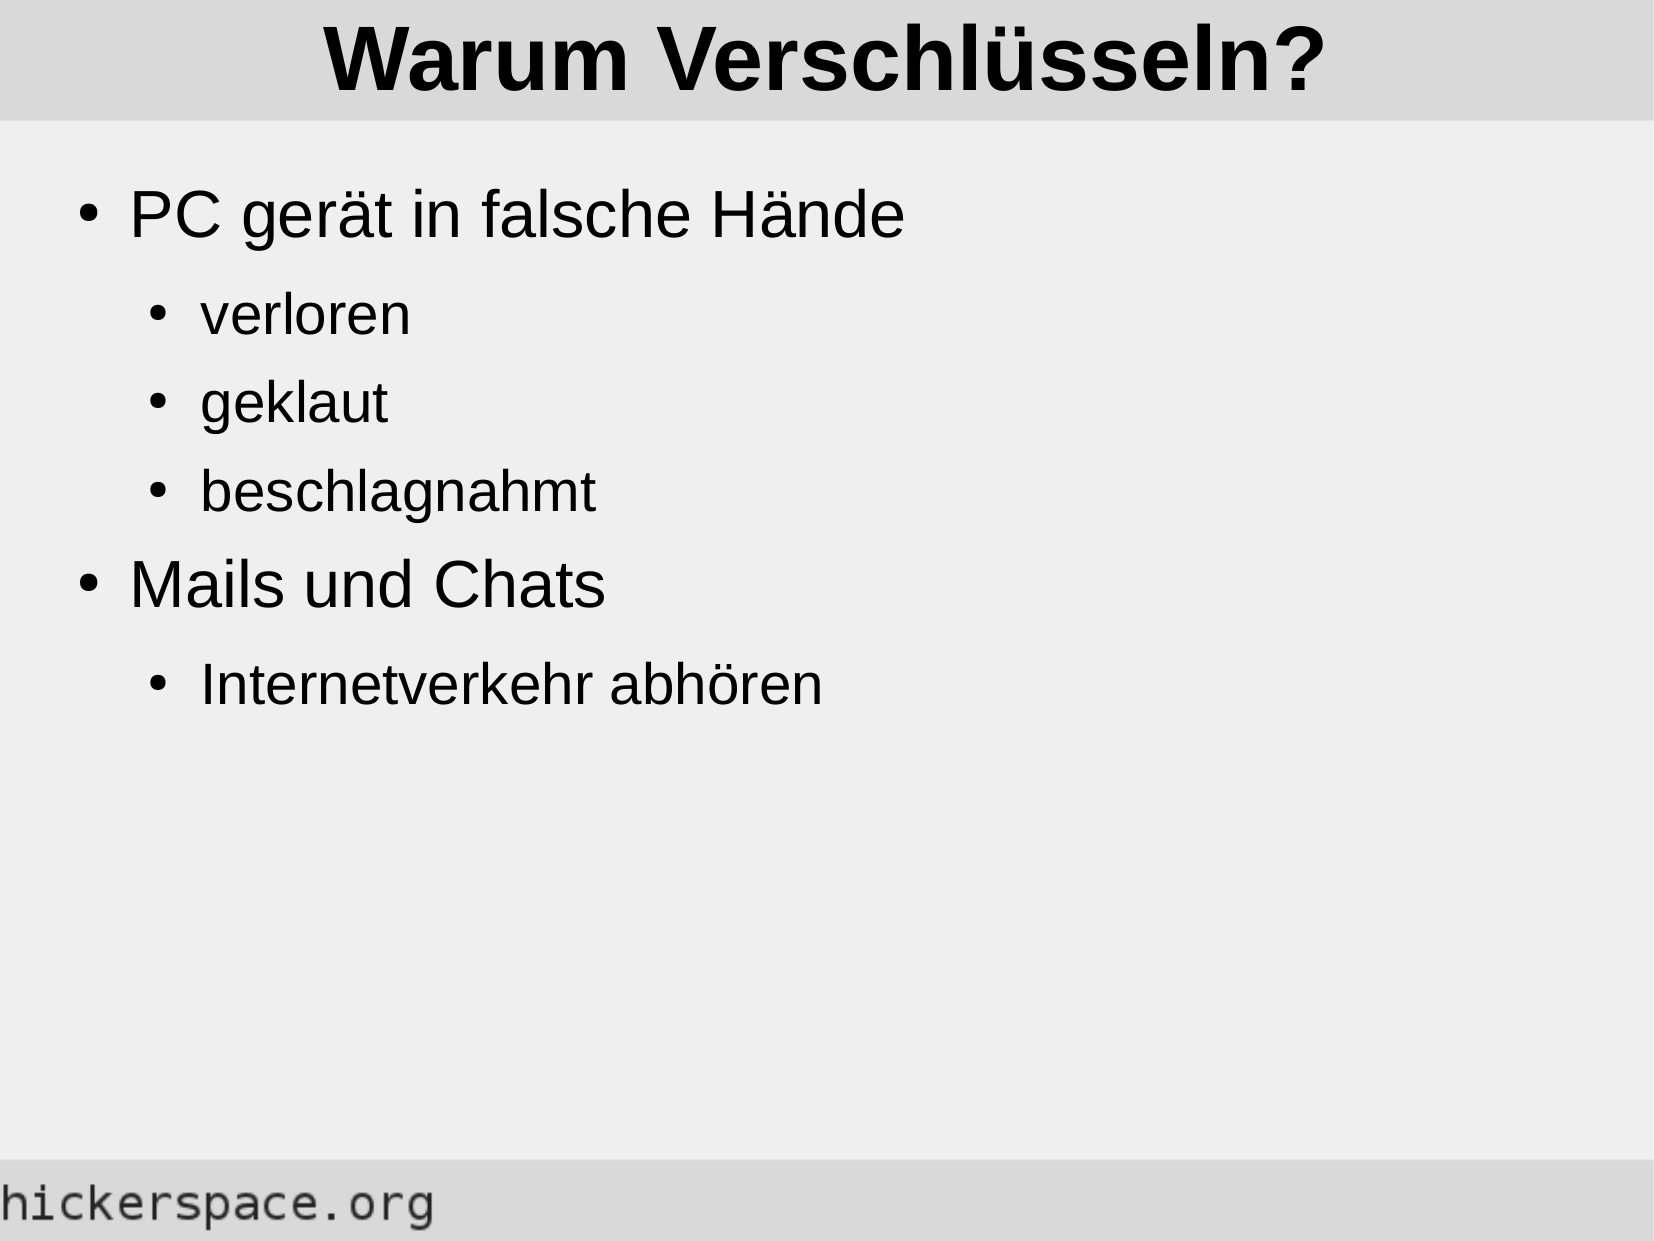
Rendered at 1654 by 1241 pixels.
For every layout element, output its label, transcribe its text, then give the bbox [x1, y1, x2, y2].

list PC gerät in falsche Hände verloren geklaut beschlagnahmt Mails und Chats Internetverkehr abhören [59, 177, 1565, 996]
picture [0, 119, 1654, 1241]
title Warum Verschlüsseln? [0, 0, 1654, 119]
